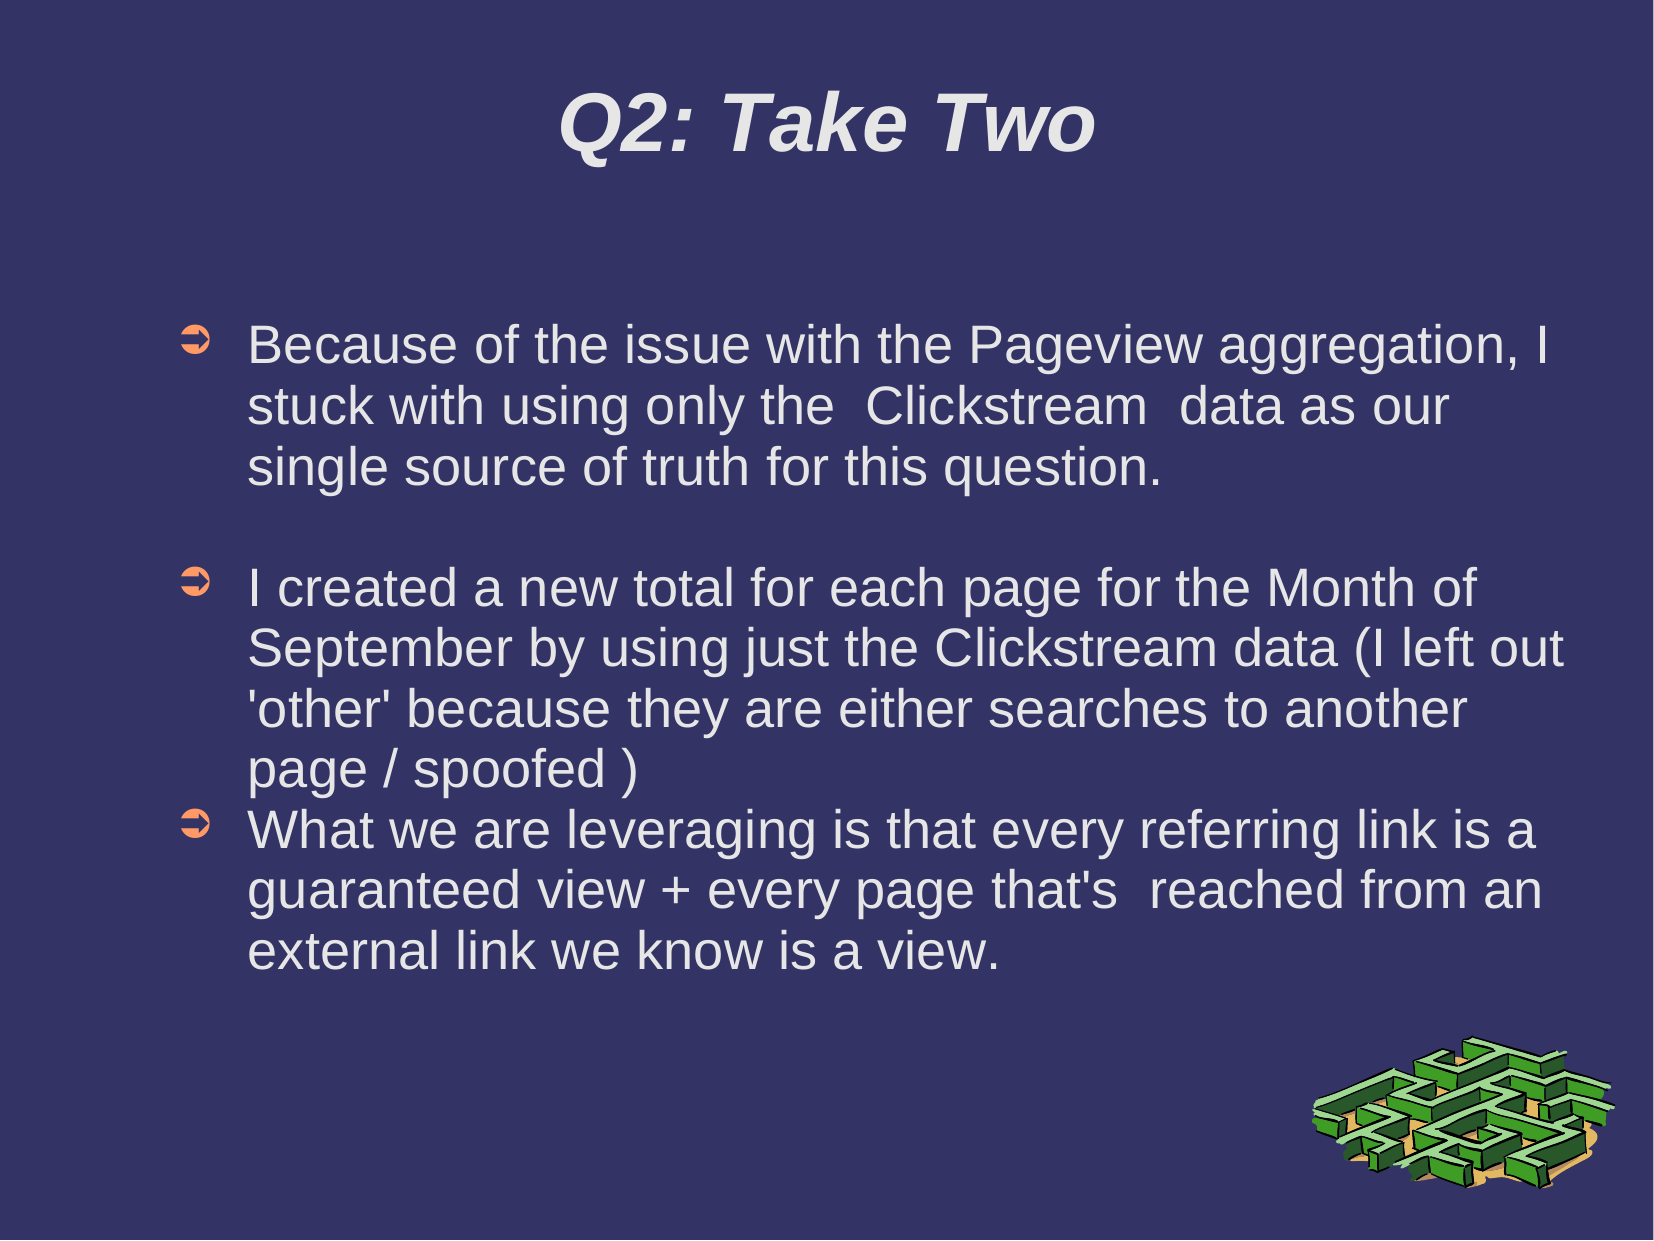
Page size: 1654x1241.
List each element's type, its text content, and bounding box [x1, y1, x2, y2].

list Because of the issue with the Pageview aggregation, I stuck with using only the Clickstream data as our single source of truth for this question. I created a new total for each page for the Month of September by using just the Clickstream data (I left out 'other' because they are either searches to another page / spoofed ) What we are leveraging is that every referring link is a guaranteed view + every page that's reached from an external link we know is a view. [165, 315, 1570, 1147]
title Q2: Take Two [121, 19, 1534, 227]
